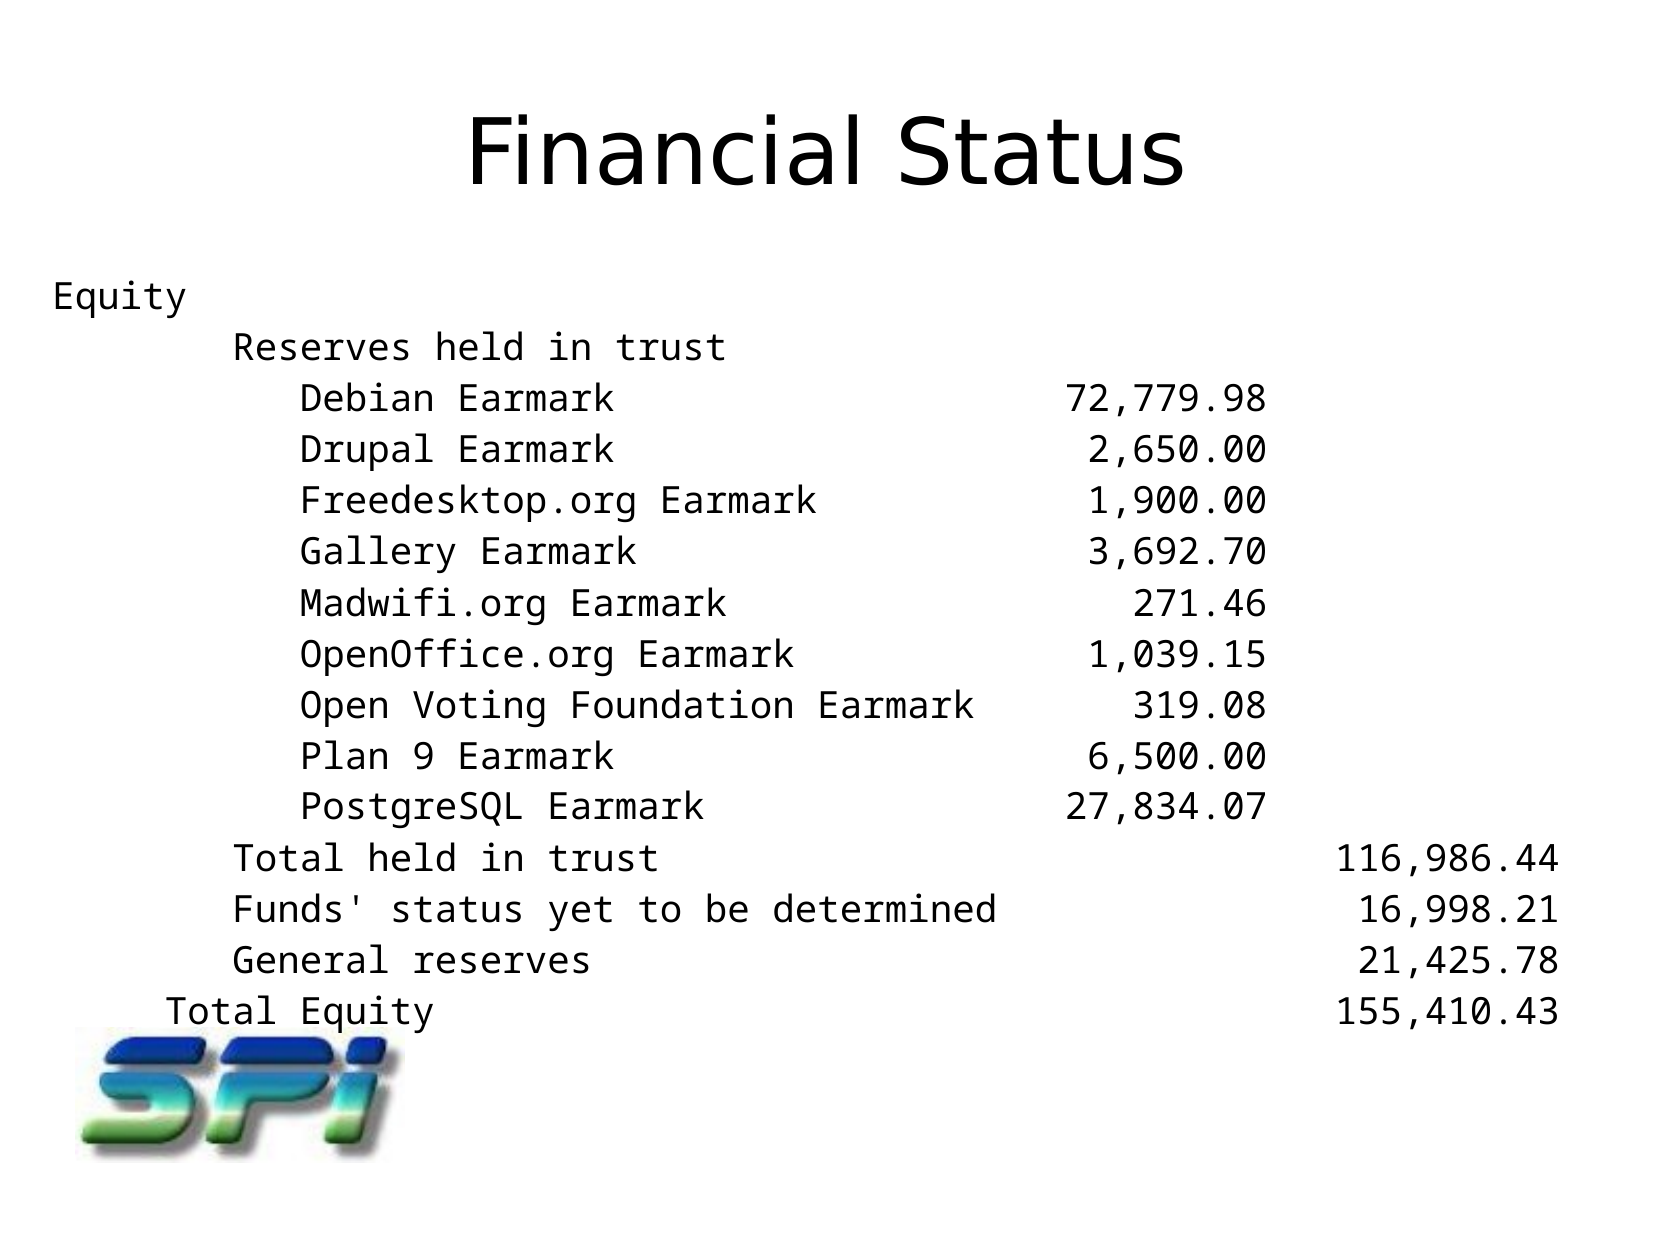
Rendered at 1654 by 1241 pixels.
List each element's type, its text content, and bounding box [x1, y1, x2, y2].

picture [75, 1050, 405, 1163]
title Financial Status [82, 56, 1571, 250]
text_box Equity Reserves held in trust Debian Earmark 72,779.98 Drupal Earmark 2,650.00 Freedesktop.org Earmark 1,900.00 Gallery Earmark 3,692.70 Madwifi.org Earmark 271.46 OpenOffice.org Earmark 1,039.15 Open Voting Foundation Earmark 319.08 Plan 9 Earmark 6,500.00 PostgreSQL Earmark 27,834.07 Total held in trust 116,986.44 Funds' status yet to be determined 16,998.21 General reserves 21,425.78 Total Equity 155,410.43 [37, 262, 1613, 1050]
